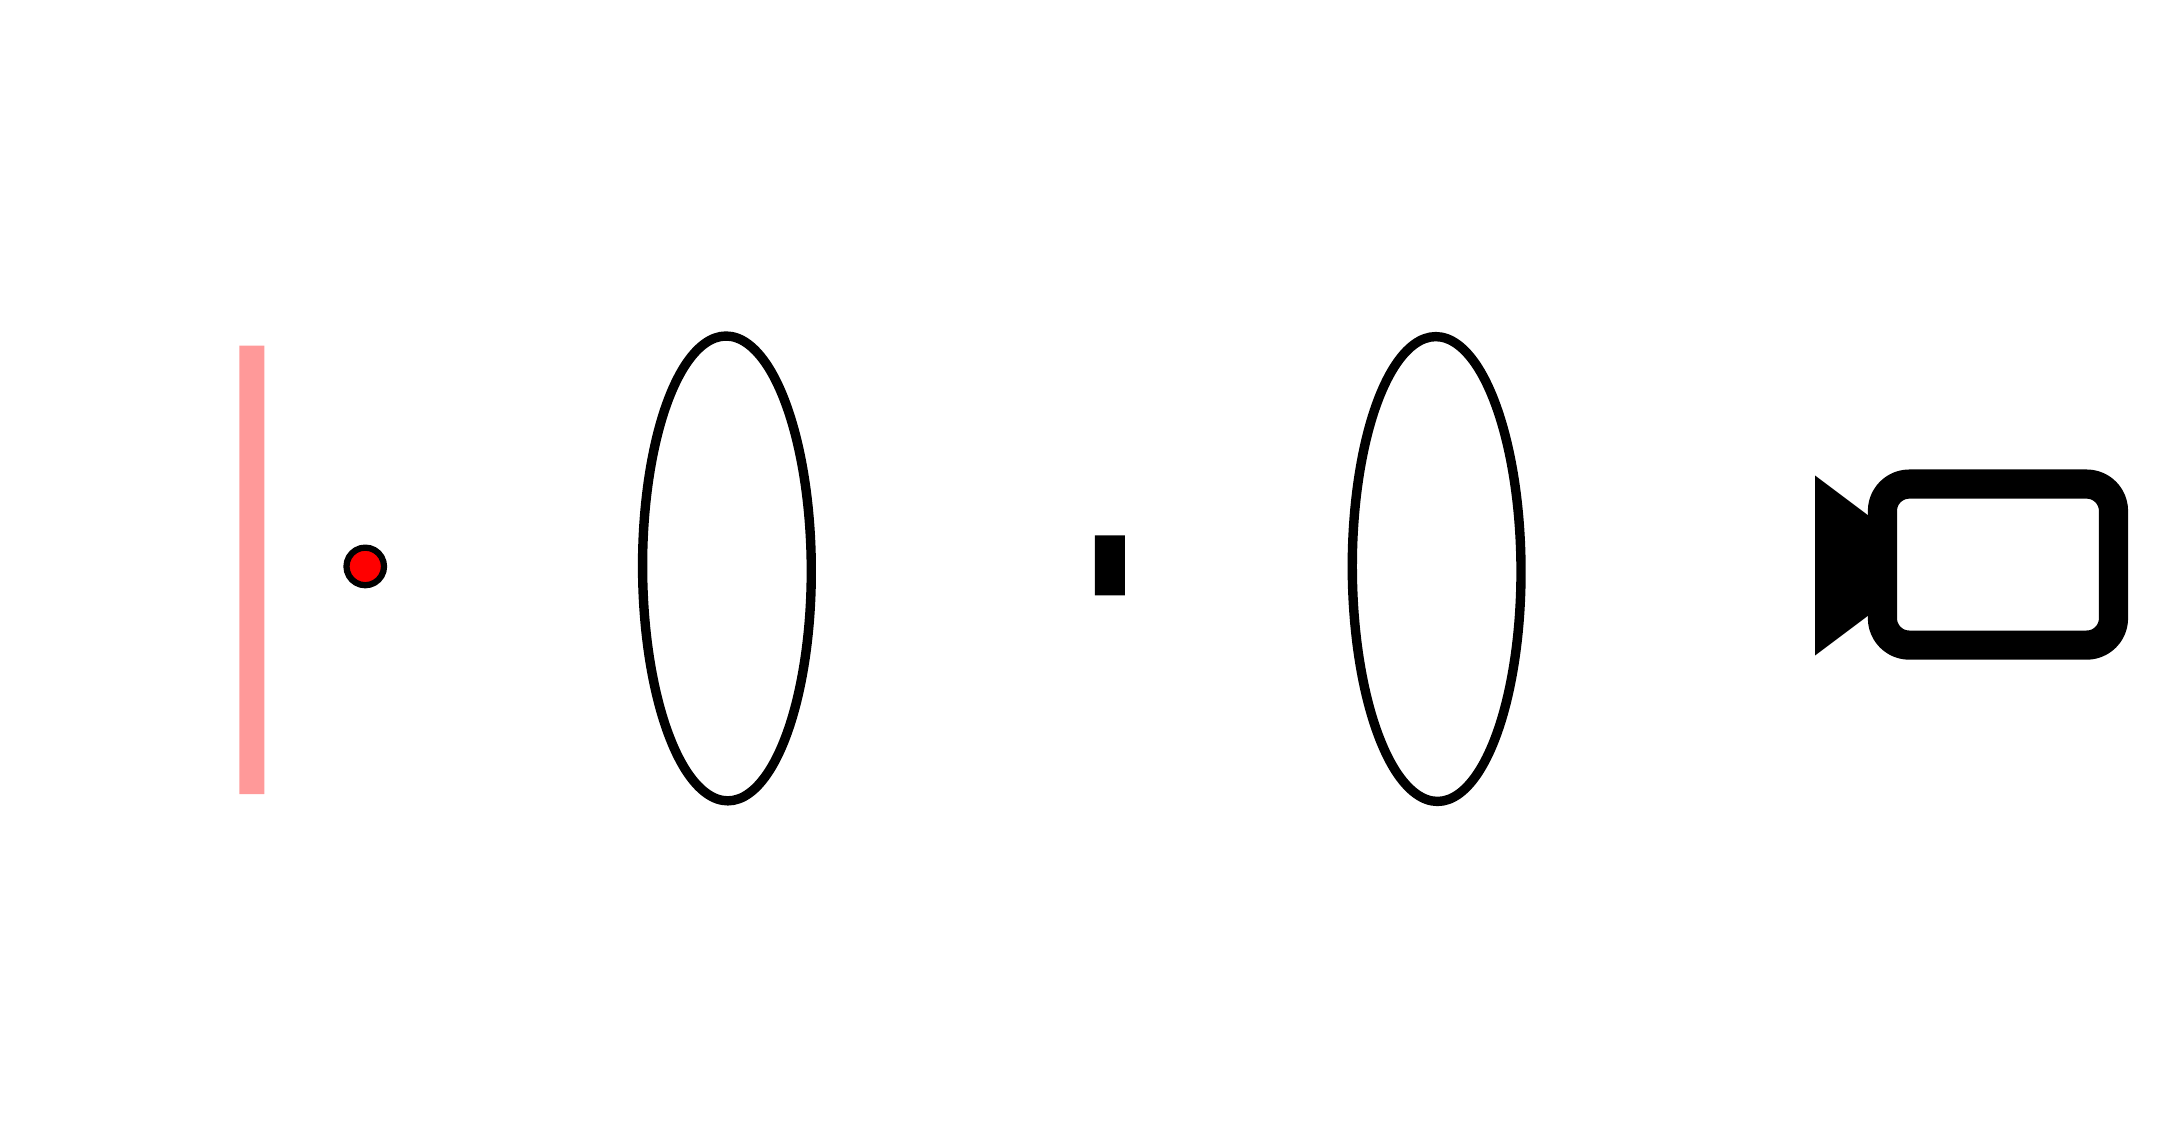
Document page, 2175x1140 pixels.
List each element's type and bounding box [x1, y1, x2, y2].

text_box [642, 336, 812, 801]
text_box [1352, 336, 1522, 802]
text_box [1094, 535, 1125, 596]
text_box [1815, 475, 1876, 656]
text_box [346, 547, 385, 586]
text_box [1882, 484, 2114, 646]
